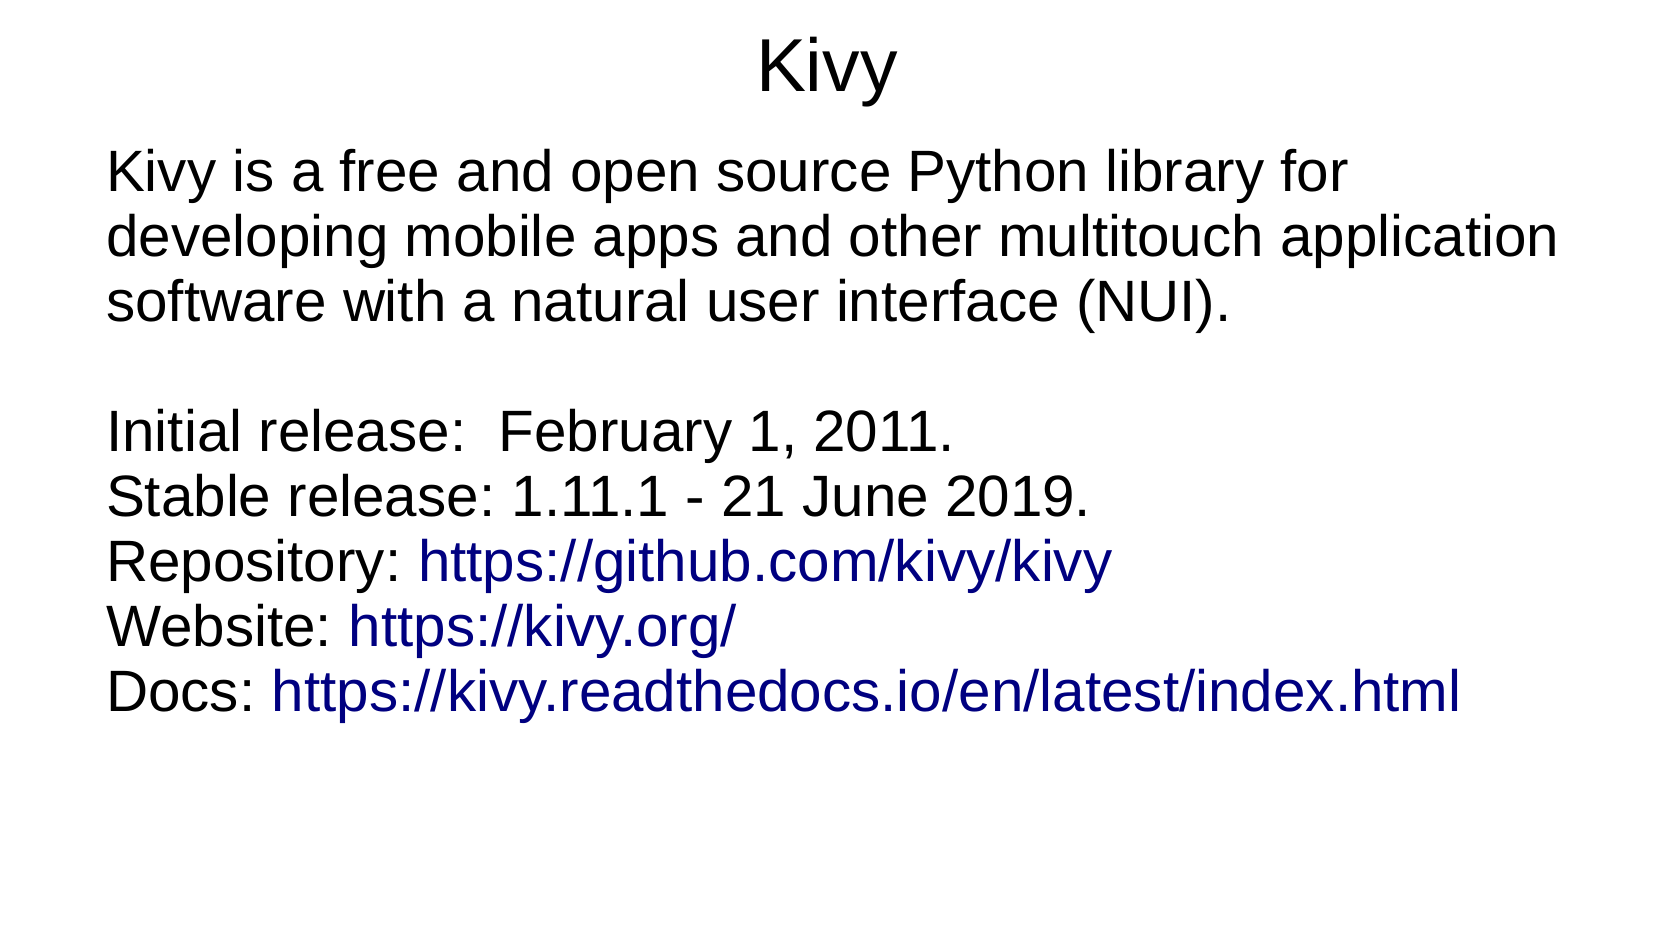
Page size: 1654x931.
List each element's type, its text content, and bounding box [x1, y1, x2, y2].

subtitle Kivy is a free and open source Python library for developing mobile apps and other multitouch application software with a natural user interface (NUI). Initial release: February 1, 2011. Stable release: 1.11.1 - 21 June 2019. Repository: https://github.com/kivy/kivy Website: https://kivy.org/ Docs: https://kivy.readthedocs.io/en/latest/index.html [106, 118, 1595, 745]
title Kivy [82, 11, 1571, 119]
